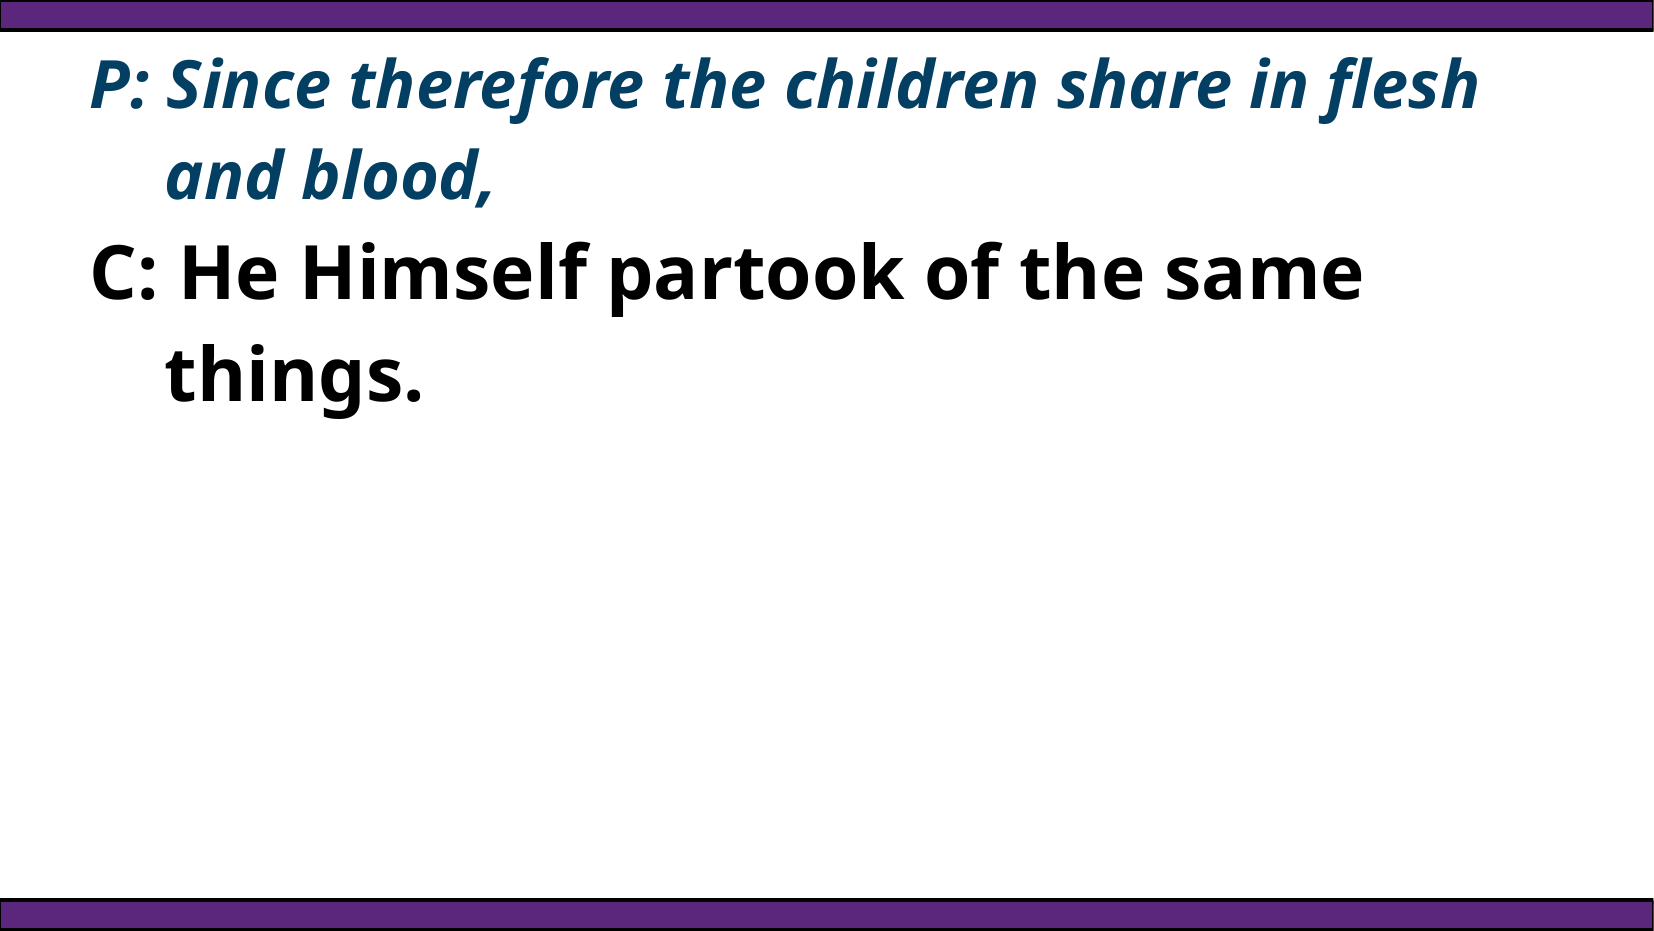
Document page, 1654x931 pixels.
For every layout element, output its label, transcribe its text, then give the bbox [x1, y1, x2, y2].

text_box [0, 0, 1654, 31]
text_box [0, 900, 1654, 931]
text_box P: Since therefore the children share in flesh and blood, C: He Himself partook of the same things. [75, 30, 1591, 346]
picture [0, 31, 1654, 900]
